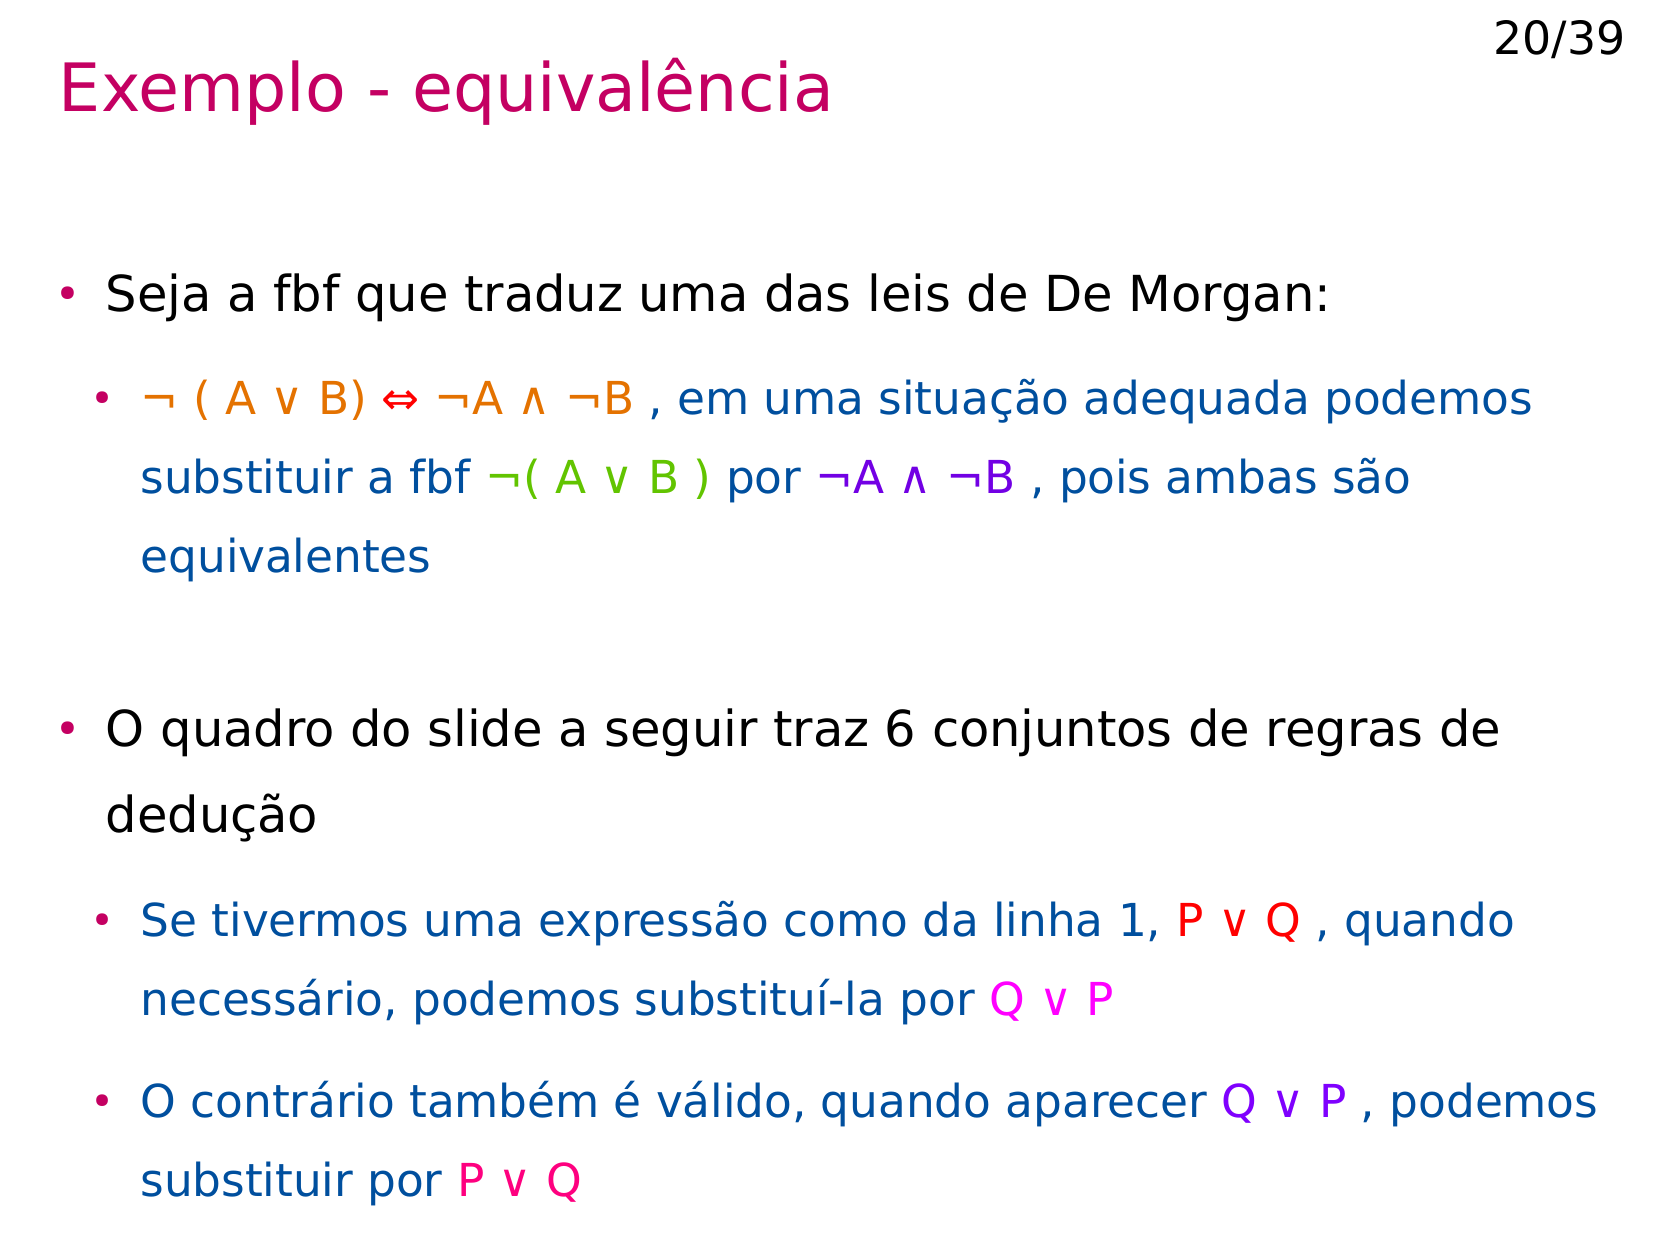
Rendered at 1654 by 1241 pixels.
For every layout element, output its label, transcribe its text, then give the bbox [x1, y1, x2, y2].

title Exemplo - equivalência [59, 29, 1625, 148]
list Seja a fbf que traduz uma das leis de De Morgan: ¬ ( A ∨ B) ⇔ ¬A ∧ ¬B , em uma situação adequada podemos substituir a fbf ¬( A ∨ B ) por ¬A ∧ ¬B , pois ambas são equivalentes O quadro do slide a seguir traz 6 conjuntos de regras de dedução Se tivermos uma expressão como da linha 1, P ∨ Q , quando necessário, podemos substituí-la por Q ∨ P O contrário também é válido, quando aparecer Q ∨ P , podemos substituir por P ∨ Q [59, 236, 1625, 1211]
